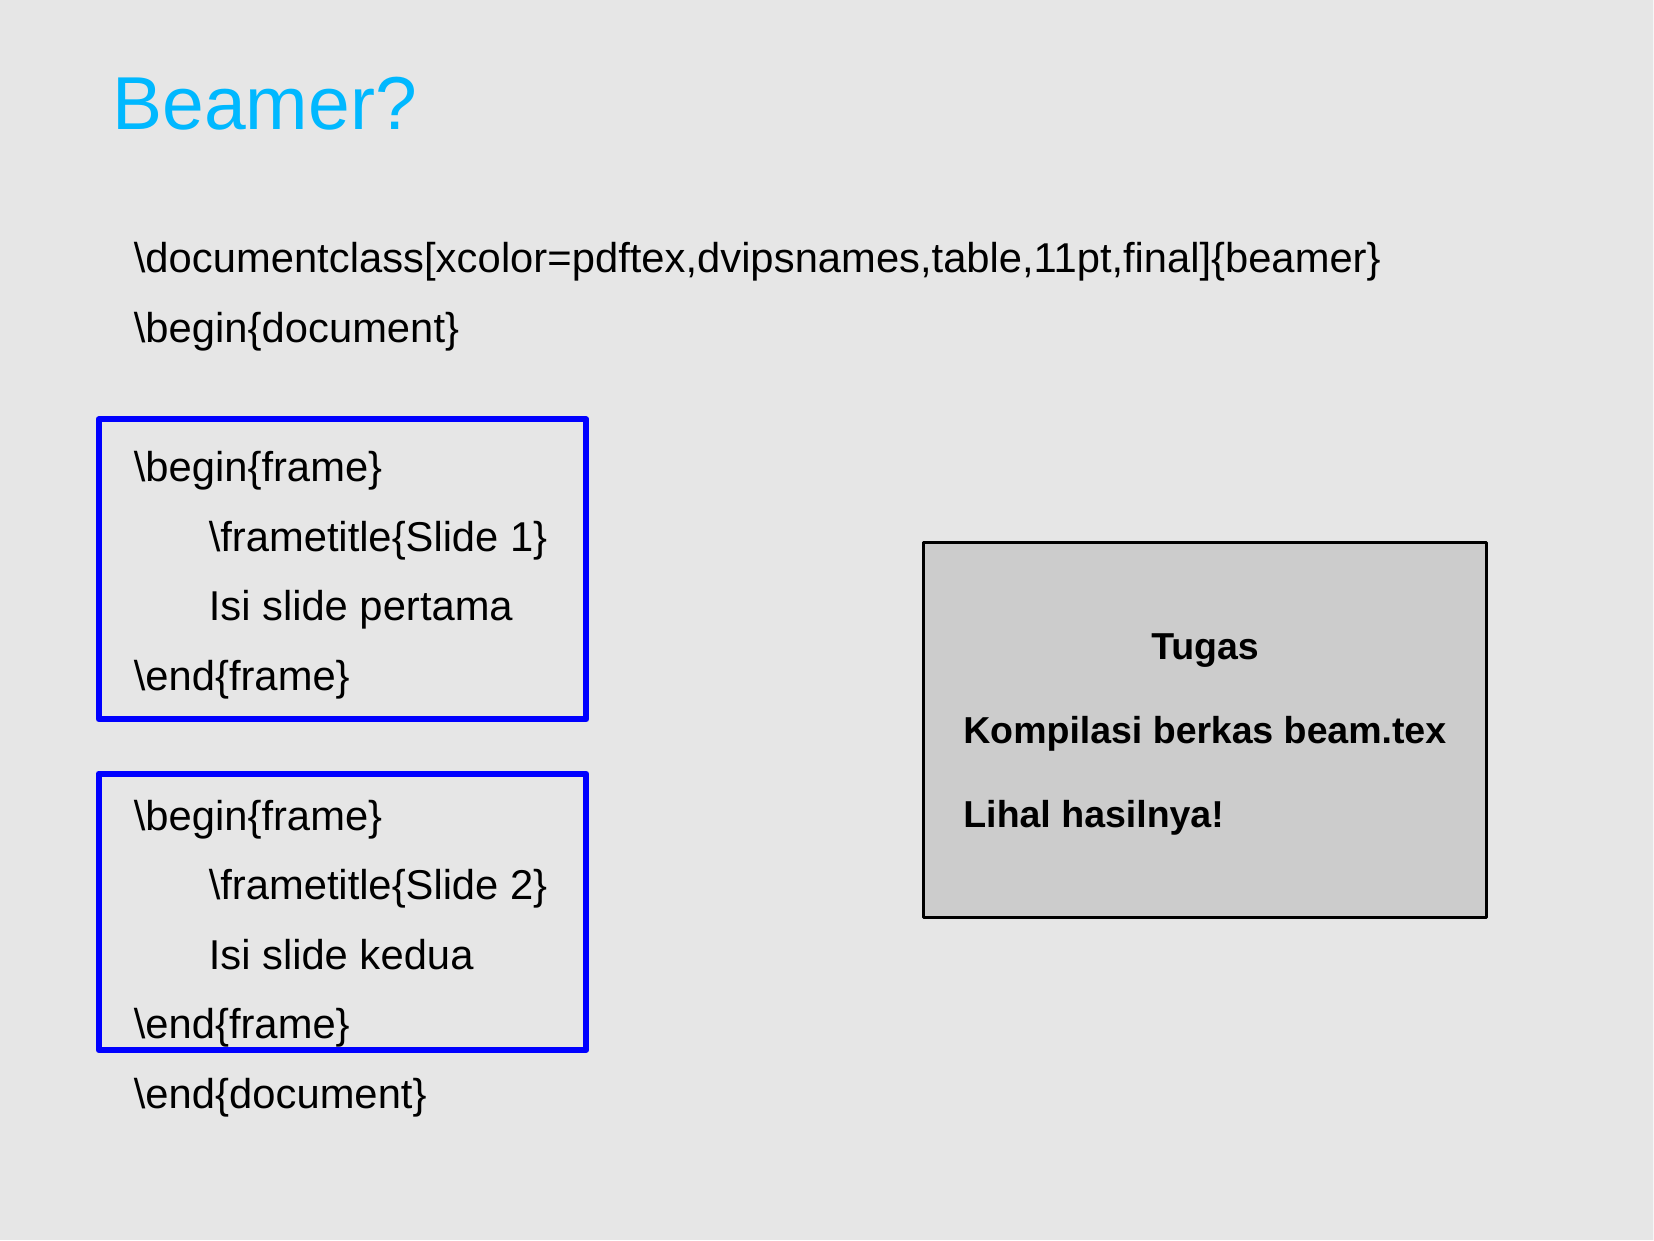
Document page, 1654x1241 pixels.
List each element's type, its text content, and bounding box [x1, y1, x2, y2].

subtitle \documentclass[xcolor=pdftex,dvipsnames,table,11pt,final]{beamer} \begin{document} \begin{frame} \frametitle{Slide 1} Isi slide pertama \end{frame} \begin{frame} \frametitle{Slide 2} Isi slide kedua \end{frame} \end{document} [134, 422, 583, 716]
title Beamer? [112, 56, 1571, 151]
subtitle \documentclass[xcolor=pdftex,dvipsnames,table,11pt,final]{beamer} \begin{document} \begin{frame} \frametitle{Slide 1} Isi slide pertama \end{frame} \begin{frame} \frametitle{Slide 2} Isi slide kedua \end{frame} \end{document} [134, 220, 1485, 1109]
text_box Tugas Kompilasi berkas beam.tex Lihal hasilnya! [923, 542, 1487, 918]
subtitle \documentclass[xcolor=pdftex,dvipsnames,table,11pt,final]{beamer} \begin{document} \begin{frame} \frametitle{Slide 1} Isi slide pertama \end{frame} \begin{frame} \frametitle{Slide 2} Isi slide kedua \end{frame} \end{document} [134, 777, 583, 1047]
